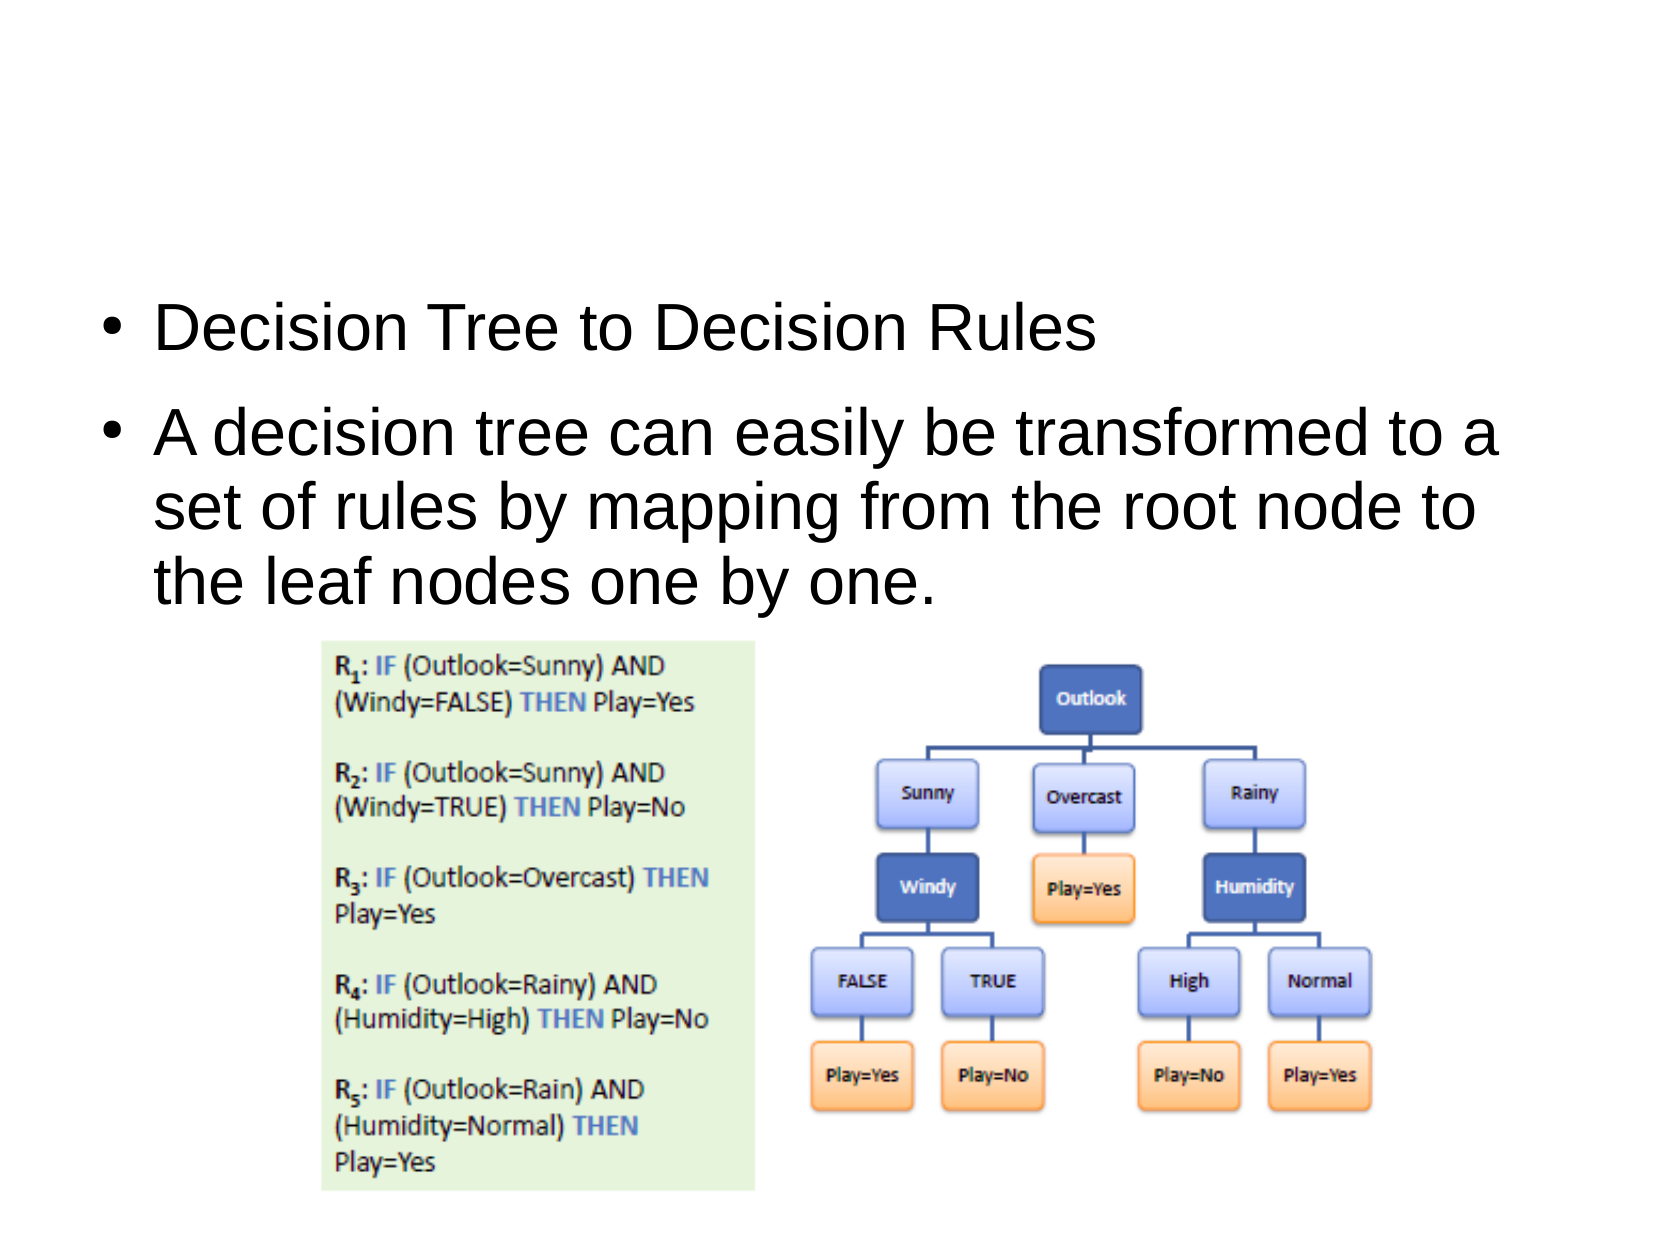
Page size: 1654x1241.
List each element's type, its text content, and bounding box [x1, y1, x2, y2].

list Decision Tree to Decision Rules A decision tree can easily be transformed to a set of rules by mapping from the root node to the leaf nodes one by one. [82, 290, 1571, 1010]
picture [307, 620, 1388, 1217]
